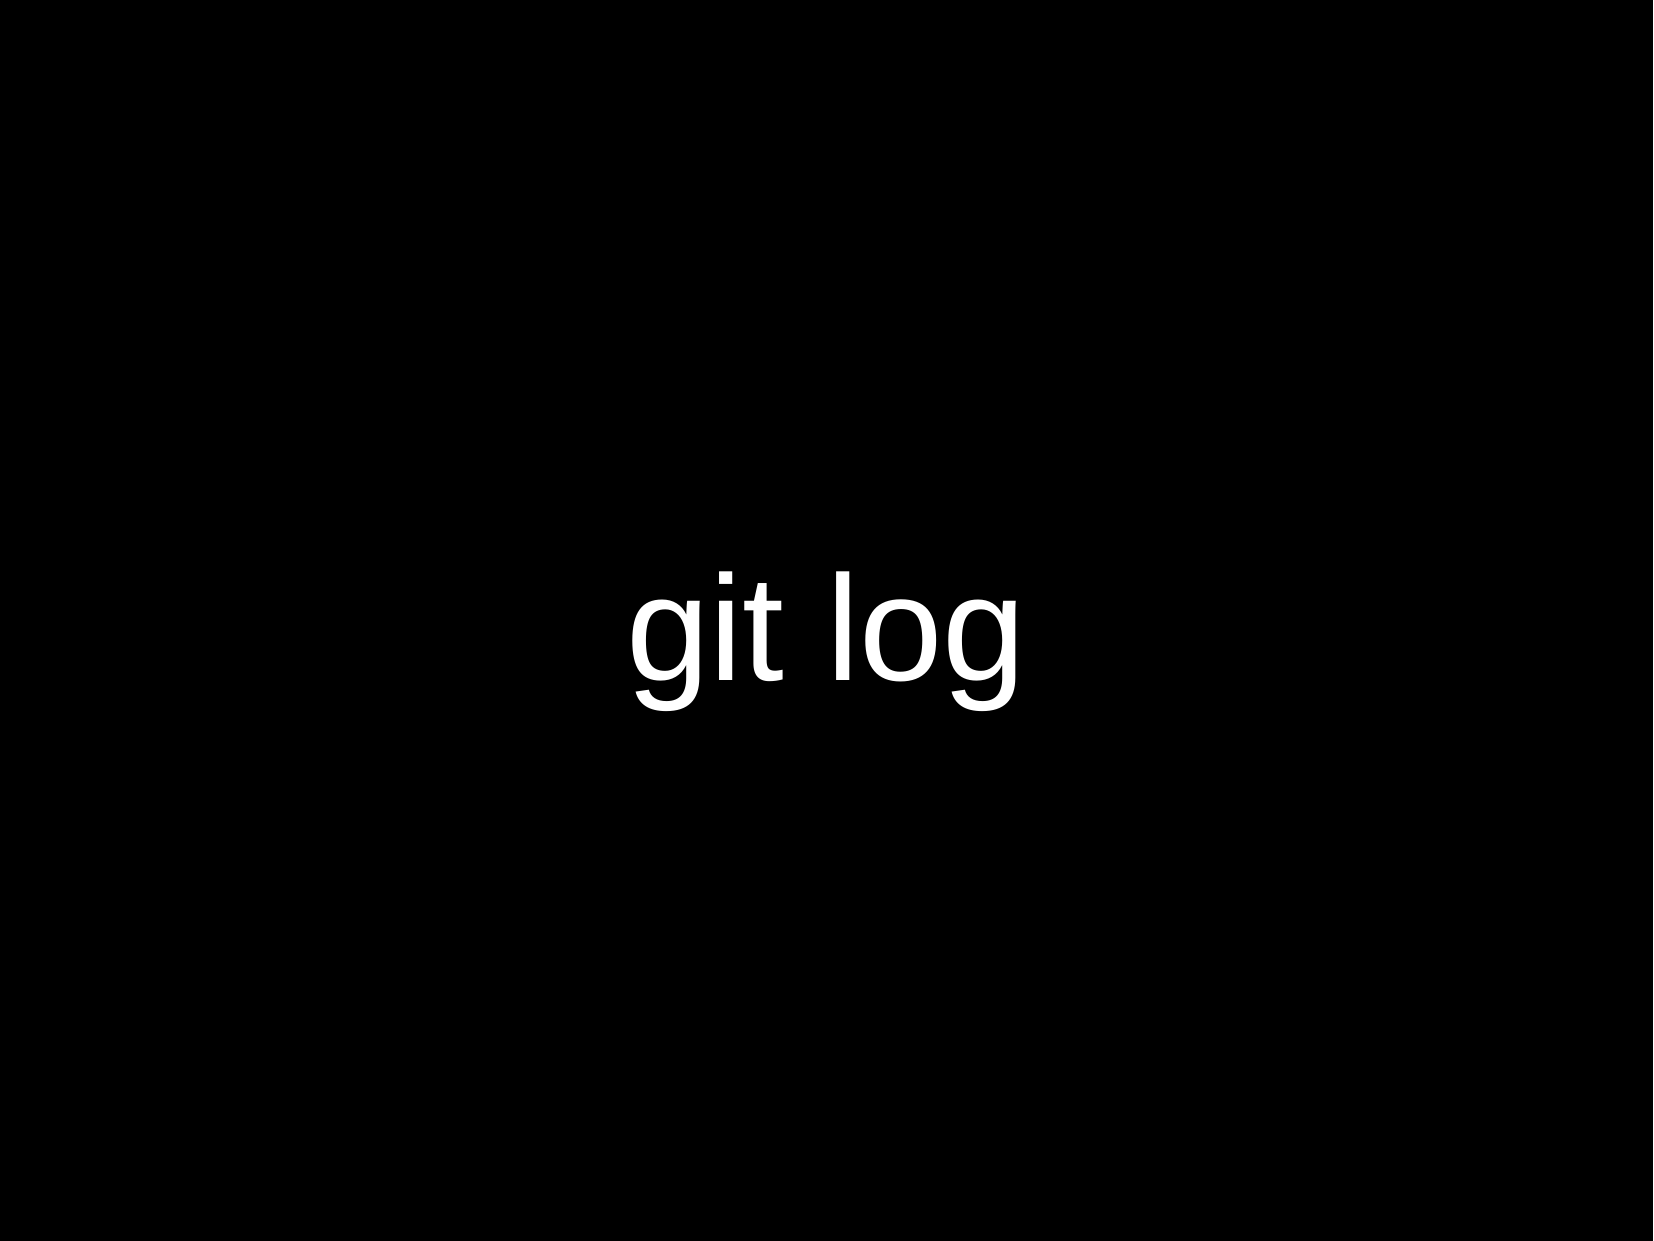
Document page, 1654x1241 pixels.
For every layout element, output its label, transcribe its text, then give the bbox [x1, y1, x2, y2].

title git log [82, 525, 1571, 733]
